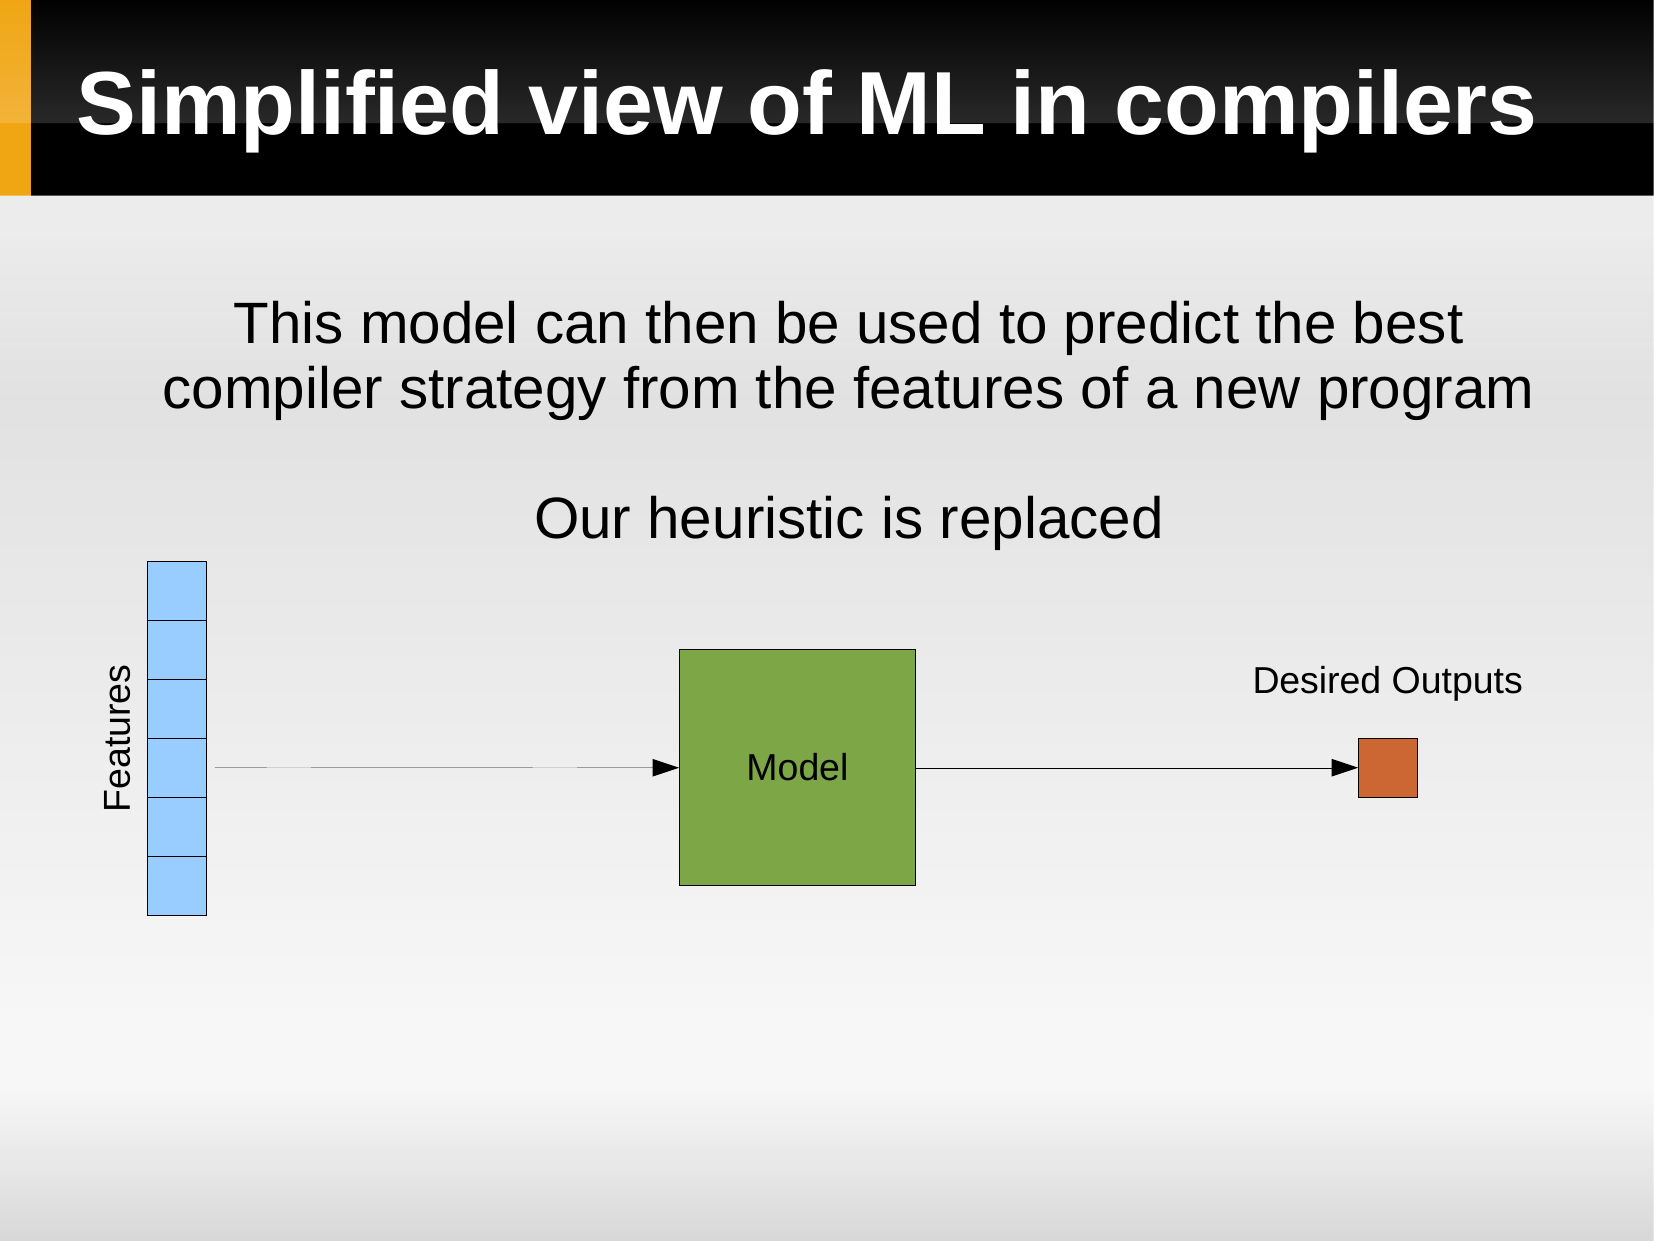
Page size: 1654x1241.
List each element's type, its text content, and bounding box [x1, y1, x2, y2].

text_box [1358, 738, 1418, 798]
picture [0, 0, 1654, 1241]
text_box [147, 561, 207, 916]
text_box Model [679, 649, 916, 886]
text_box Desired Outputs [1210, 651, 1565, 709]
text_box Features [88, 649, 146, 828]
title Simplified view of ML in compilers [76, 0, 1565, 208]
text_box This model can then be used to predict the best compiler strategy from the features of a new program Our heuristic is replaced [147, 283, 1553, 559]
